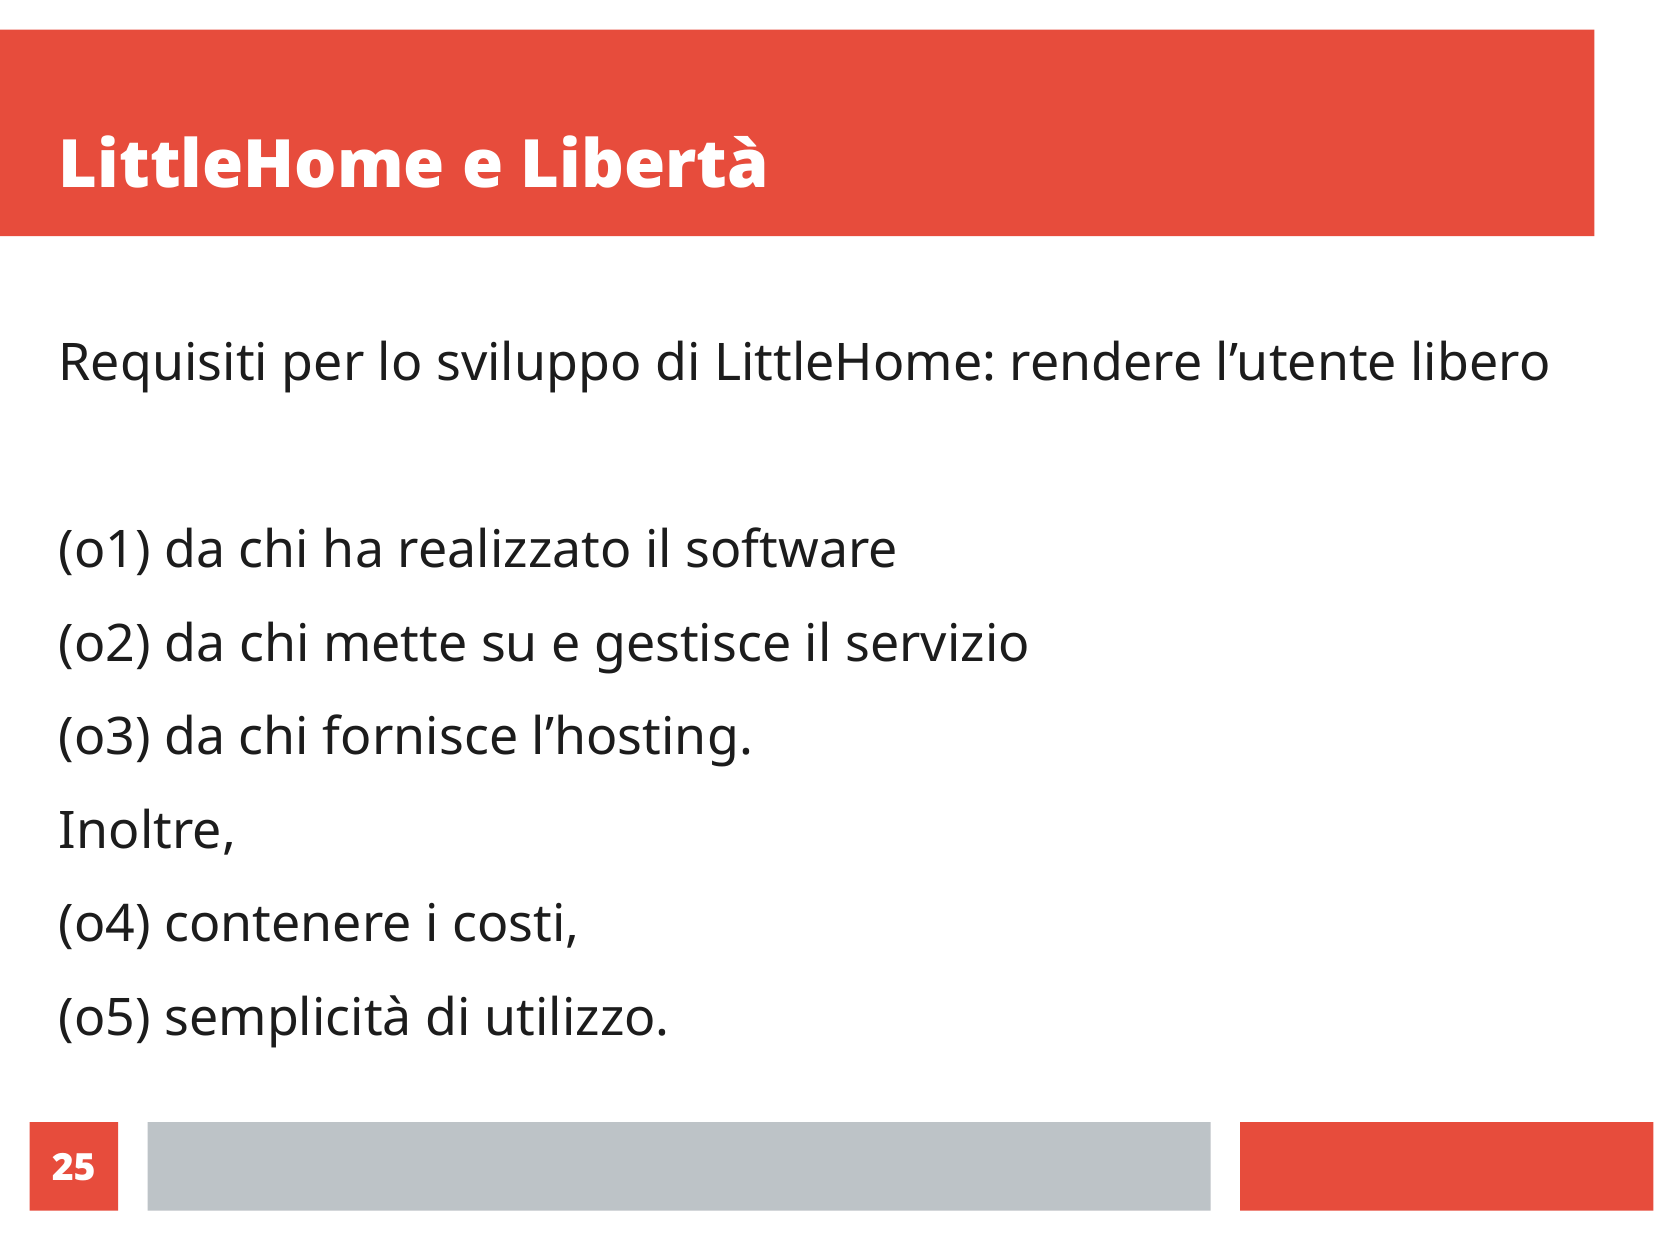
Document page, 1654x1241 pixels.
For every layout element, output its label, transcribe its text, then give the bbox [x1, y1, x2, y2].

list Requisiti per lo sviluppo di LittleHome: rendere l’utente libero (o1) da chi ha realizzato il software (o2) da chi mette su e gestisce il servizio (o3) da chi fornisce l’hosting. Inoltre, (o4) contenere i costi, (o5) semplicità di utilizzo. [59, 324, 1565, 1093]
title LittleHome e Libertà [59, 59, 1595, 207]
